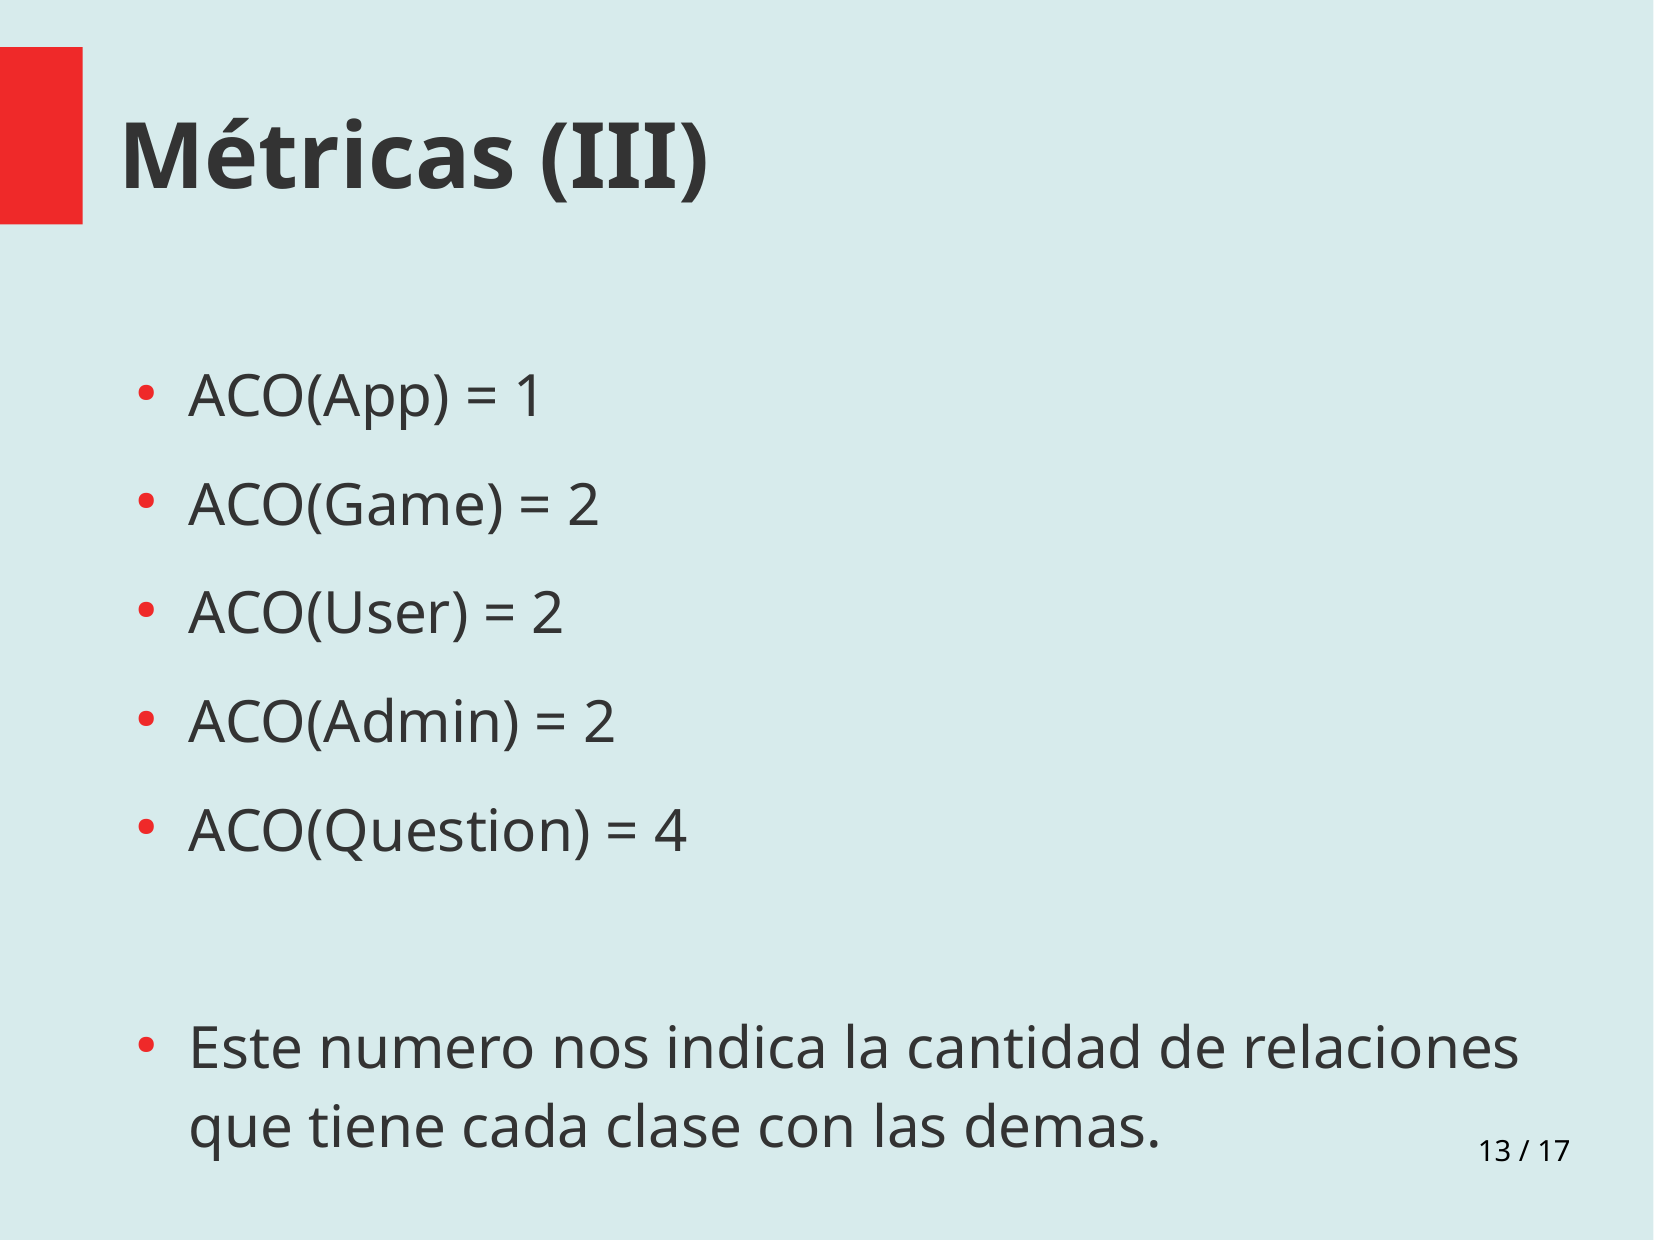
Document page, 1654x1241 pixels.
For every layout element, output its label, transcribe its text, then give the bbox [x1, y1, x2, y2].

title Métricas (III) [118, 49, 1571, 257]
list ACO(App) = 1 ACO(Game) = 2 ACO(User) = 2 ACO(Admin) = 2 ACO(Question) = 4 Este numero nos indica la cantidad de relaciones que tiene cada clase con las demas. [118, 354, 1536, 1074]
